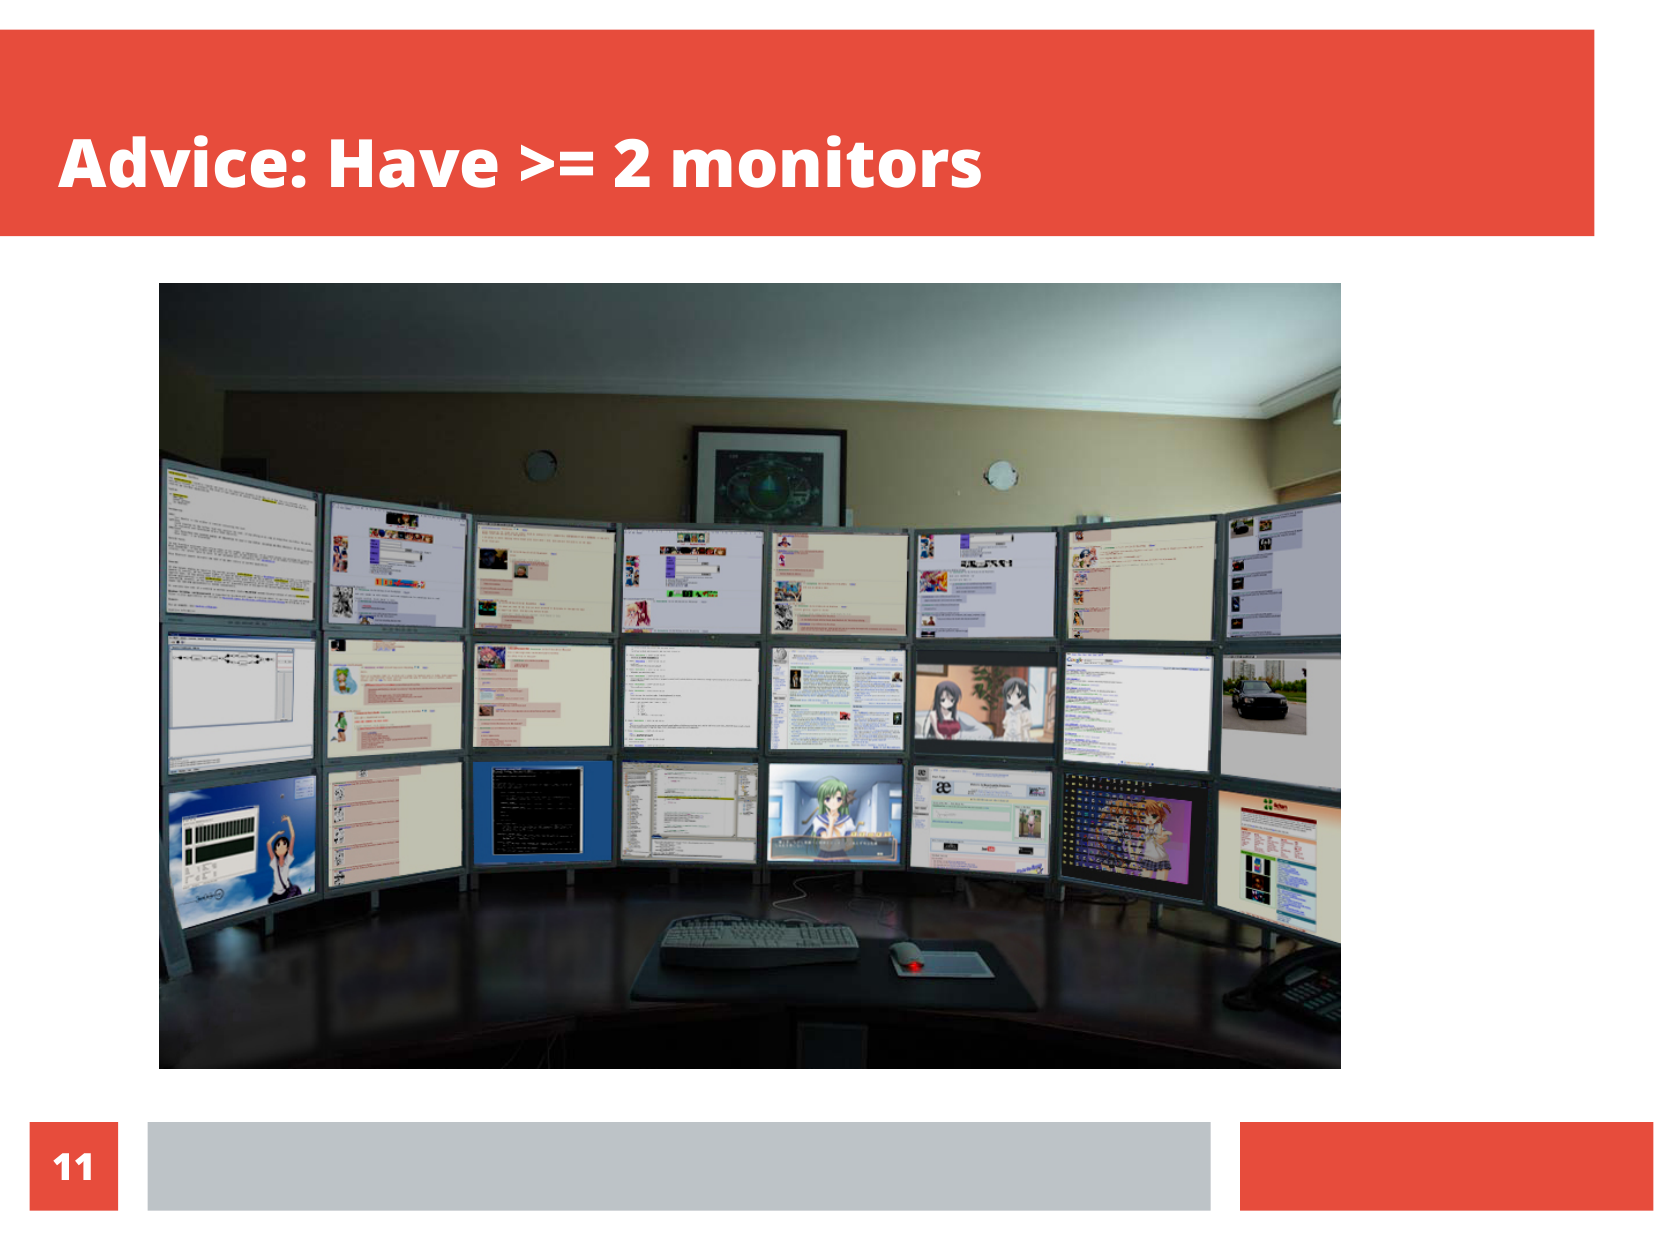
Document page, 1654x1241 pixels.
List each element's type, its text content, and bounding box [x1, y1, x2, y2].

title Advice: Have >= 2 monitors [59, 59, 1595, 207]
picture [159, 283, 1341, 1069]
